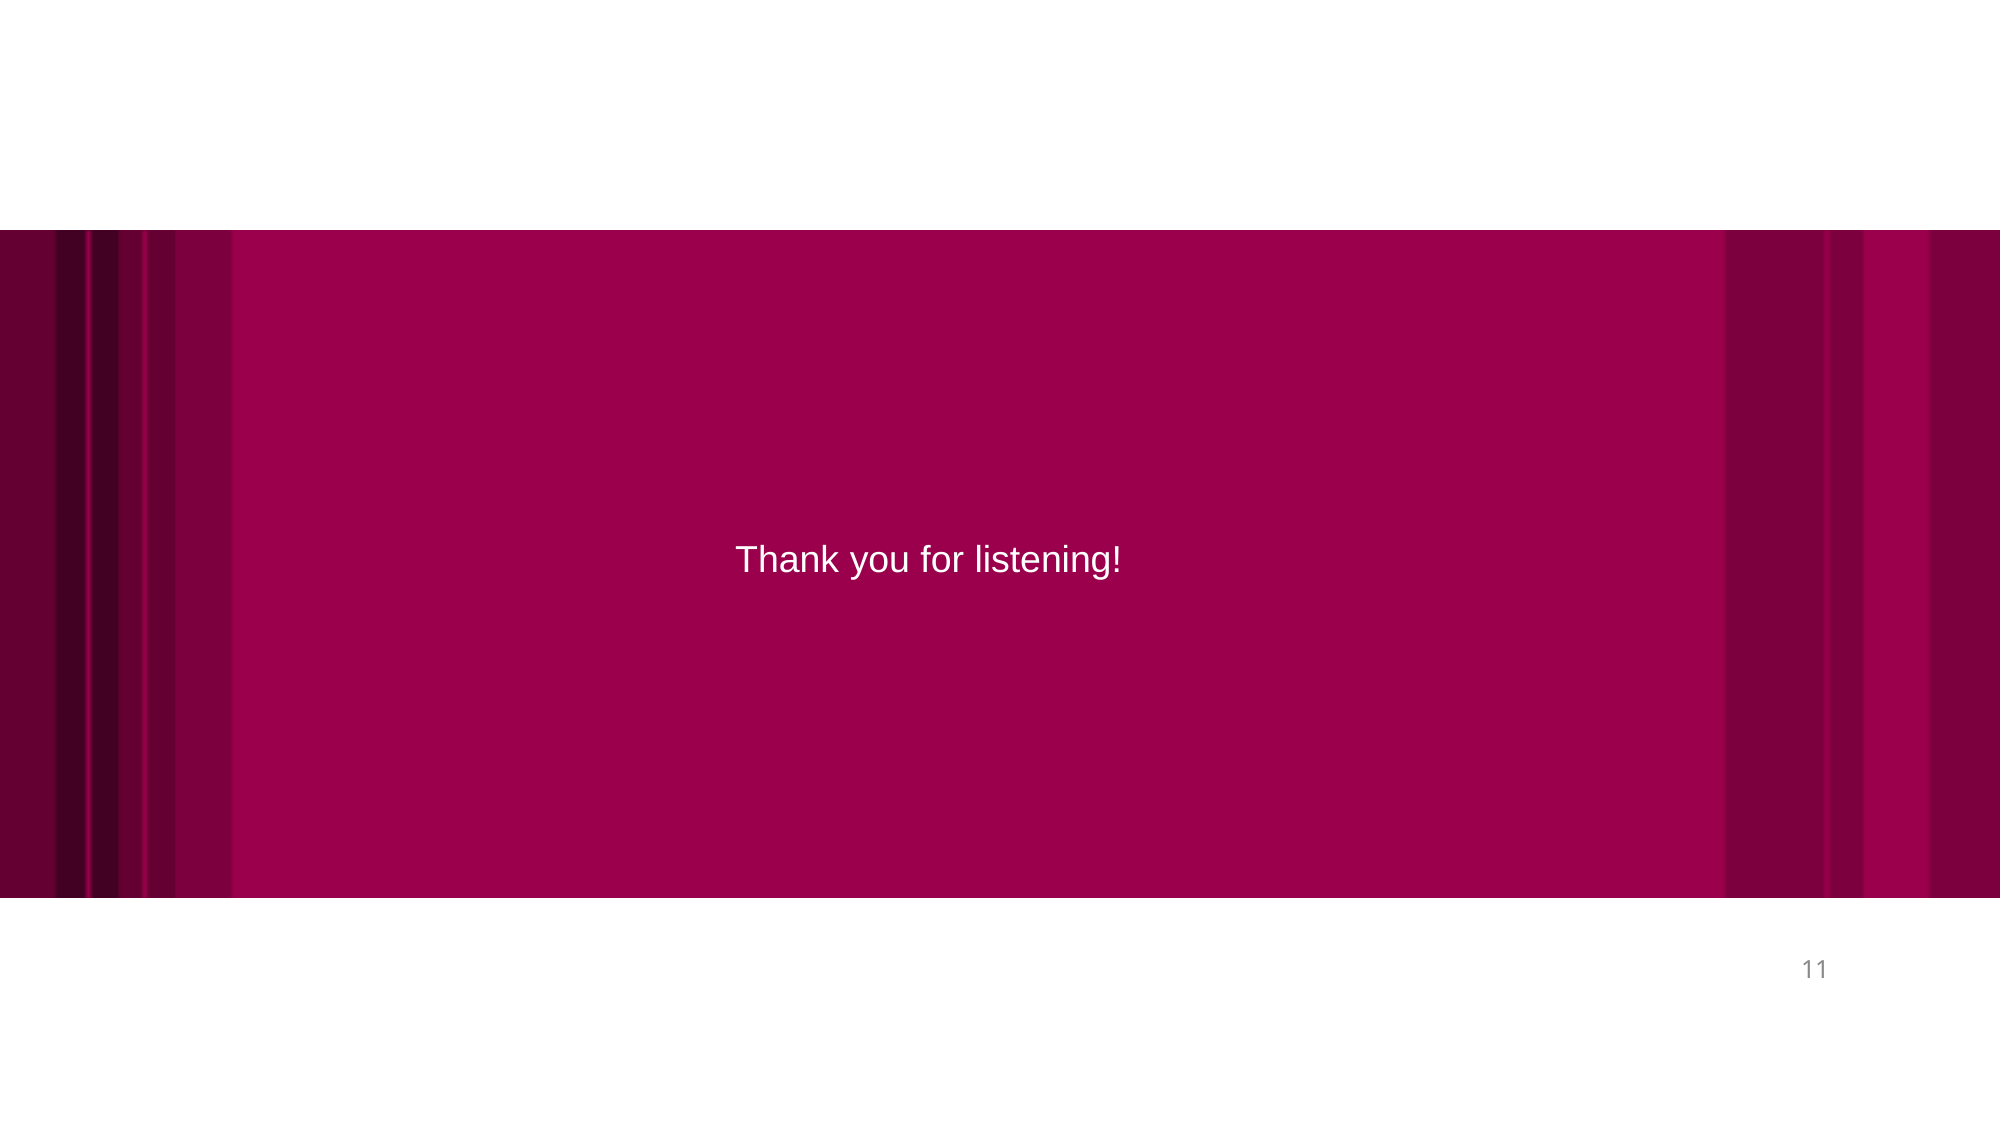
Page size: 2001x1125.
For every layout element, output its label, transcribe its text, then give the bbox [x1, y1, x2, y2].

text_box Thank you for listening! [720, 531, 1138, 589]
picture [0, 230, 2000, 898]
